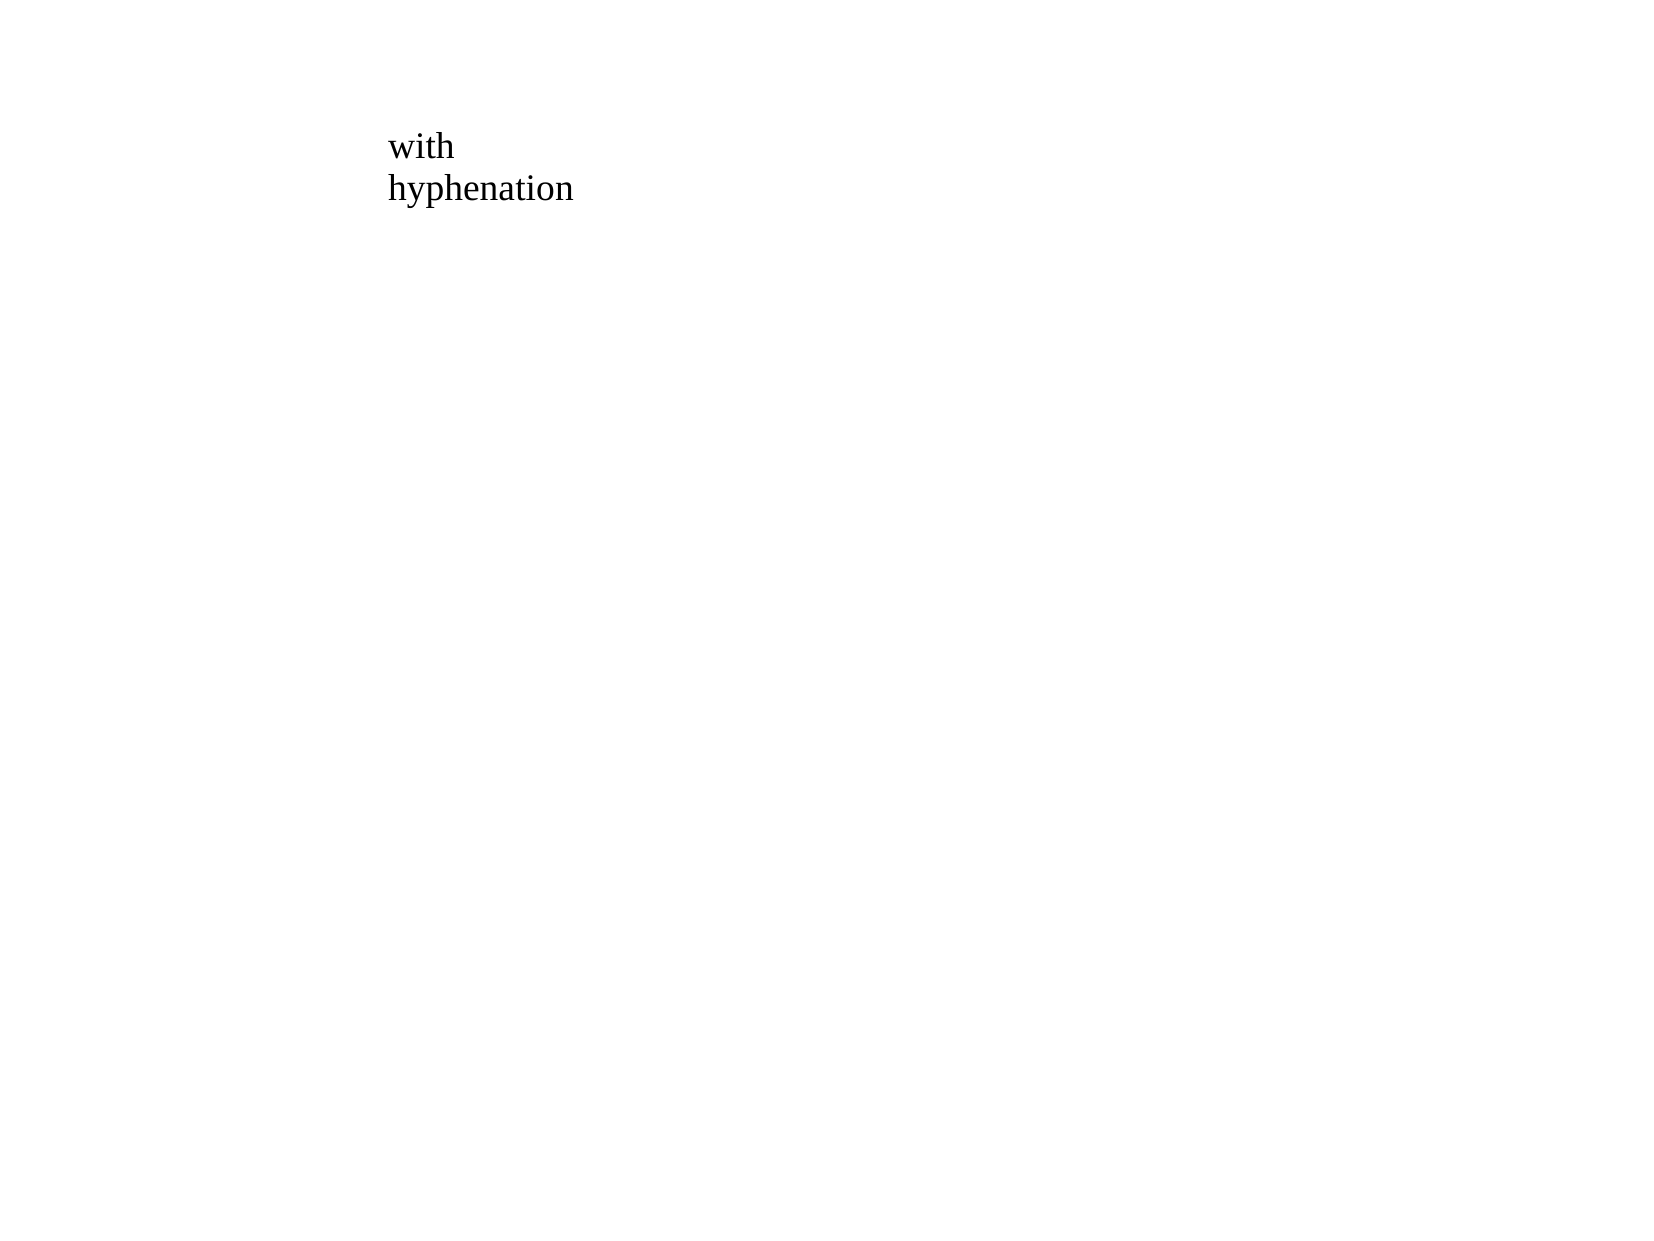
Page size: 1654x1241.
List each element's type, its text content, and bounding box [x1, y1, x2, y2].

text_box with hyphenation [388, 125, 594, 232]
